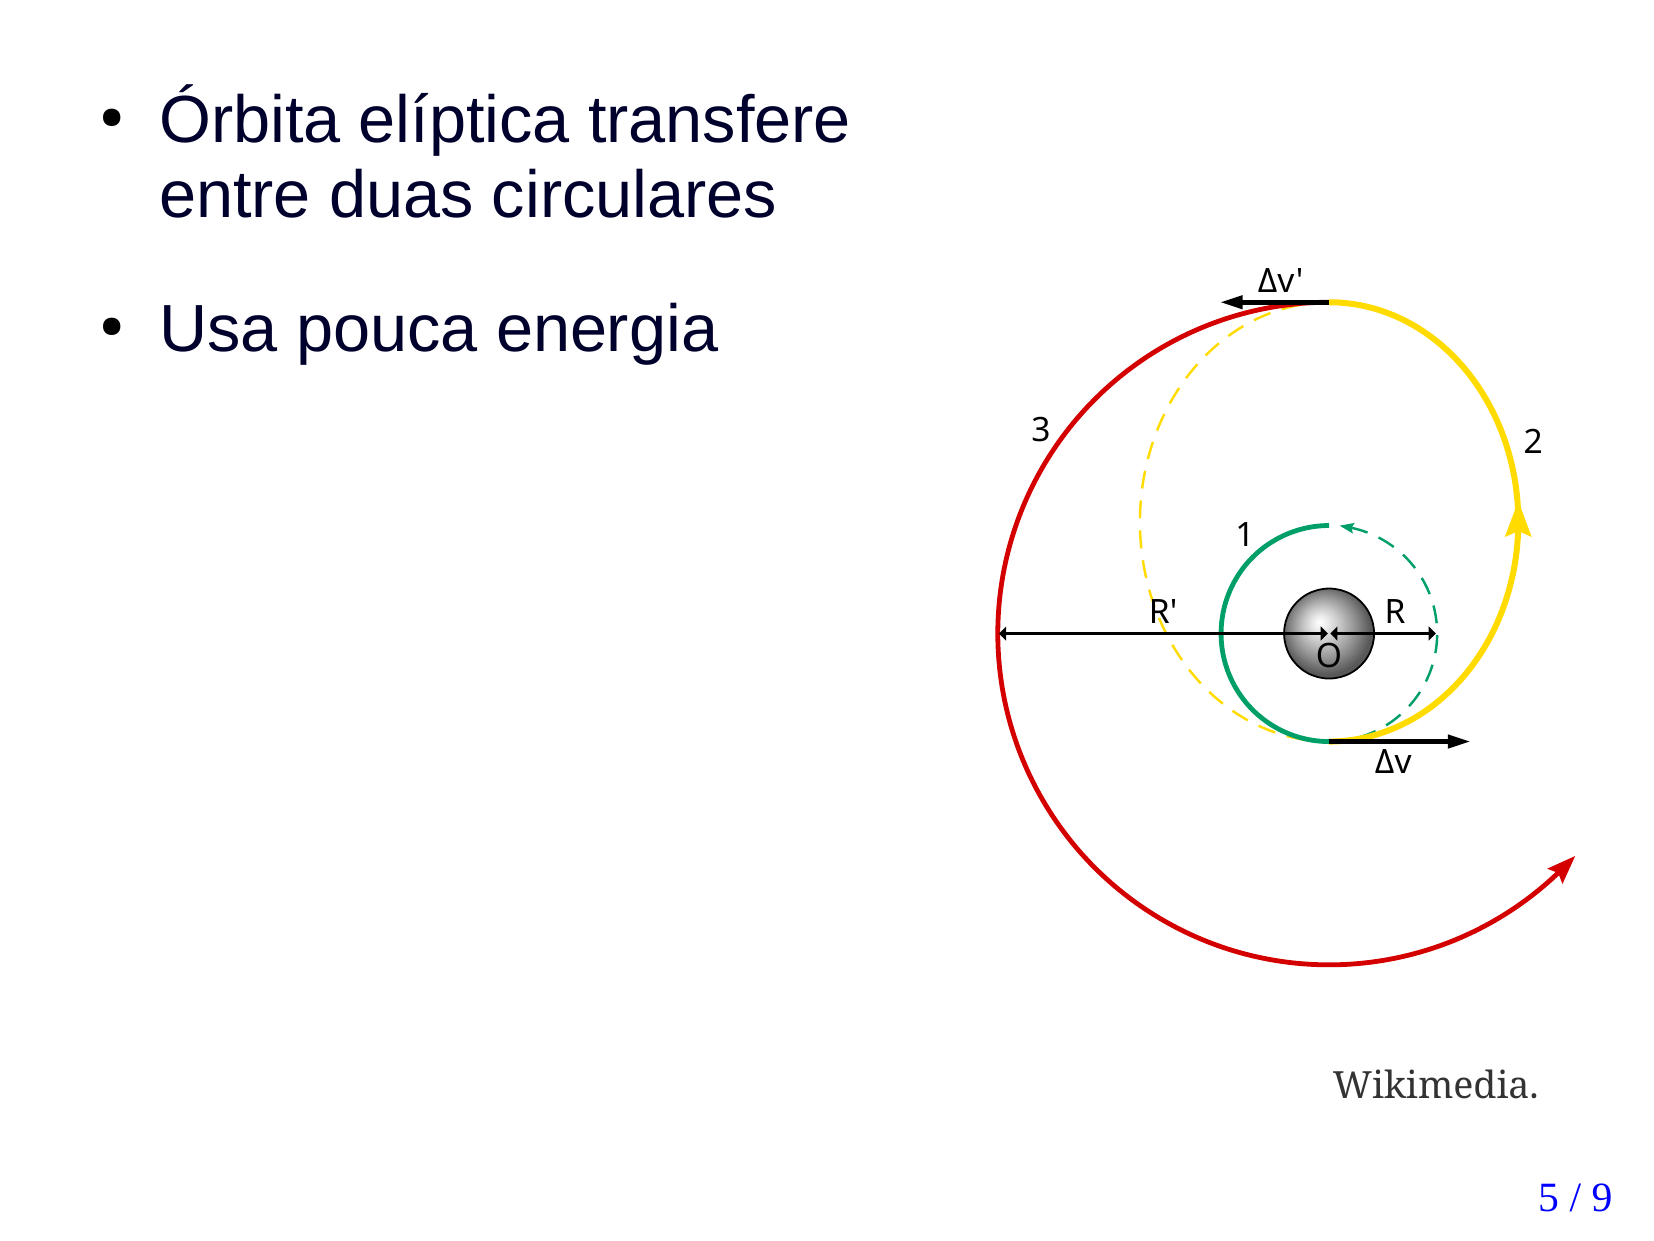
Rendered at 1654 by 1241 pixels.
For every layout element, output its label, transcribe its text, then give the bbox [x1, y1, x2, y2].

list Órbita elíptica transfere entre duas circulares Usa pouca energia [100, 82, 988, 992]
text_box Wikimedia. [1318, 1051, 1571, 1111]
picture [982, 255, 1583, 976]
